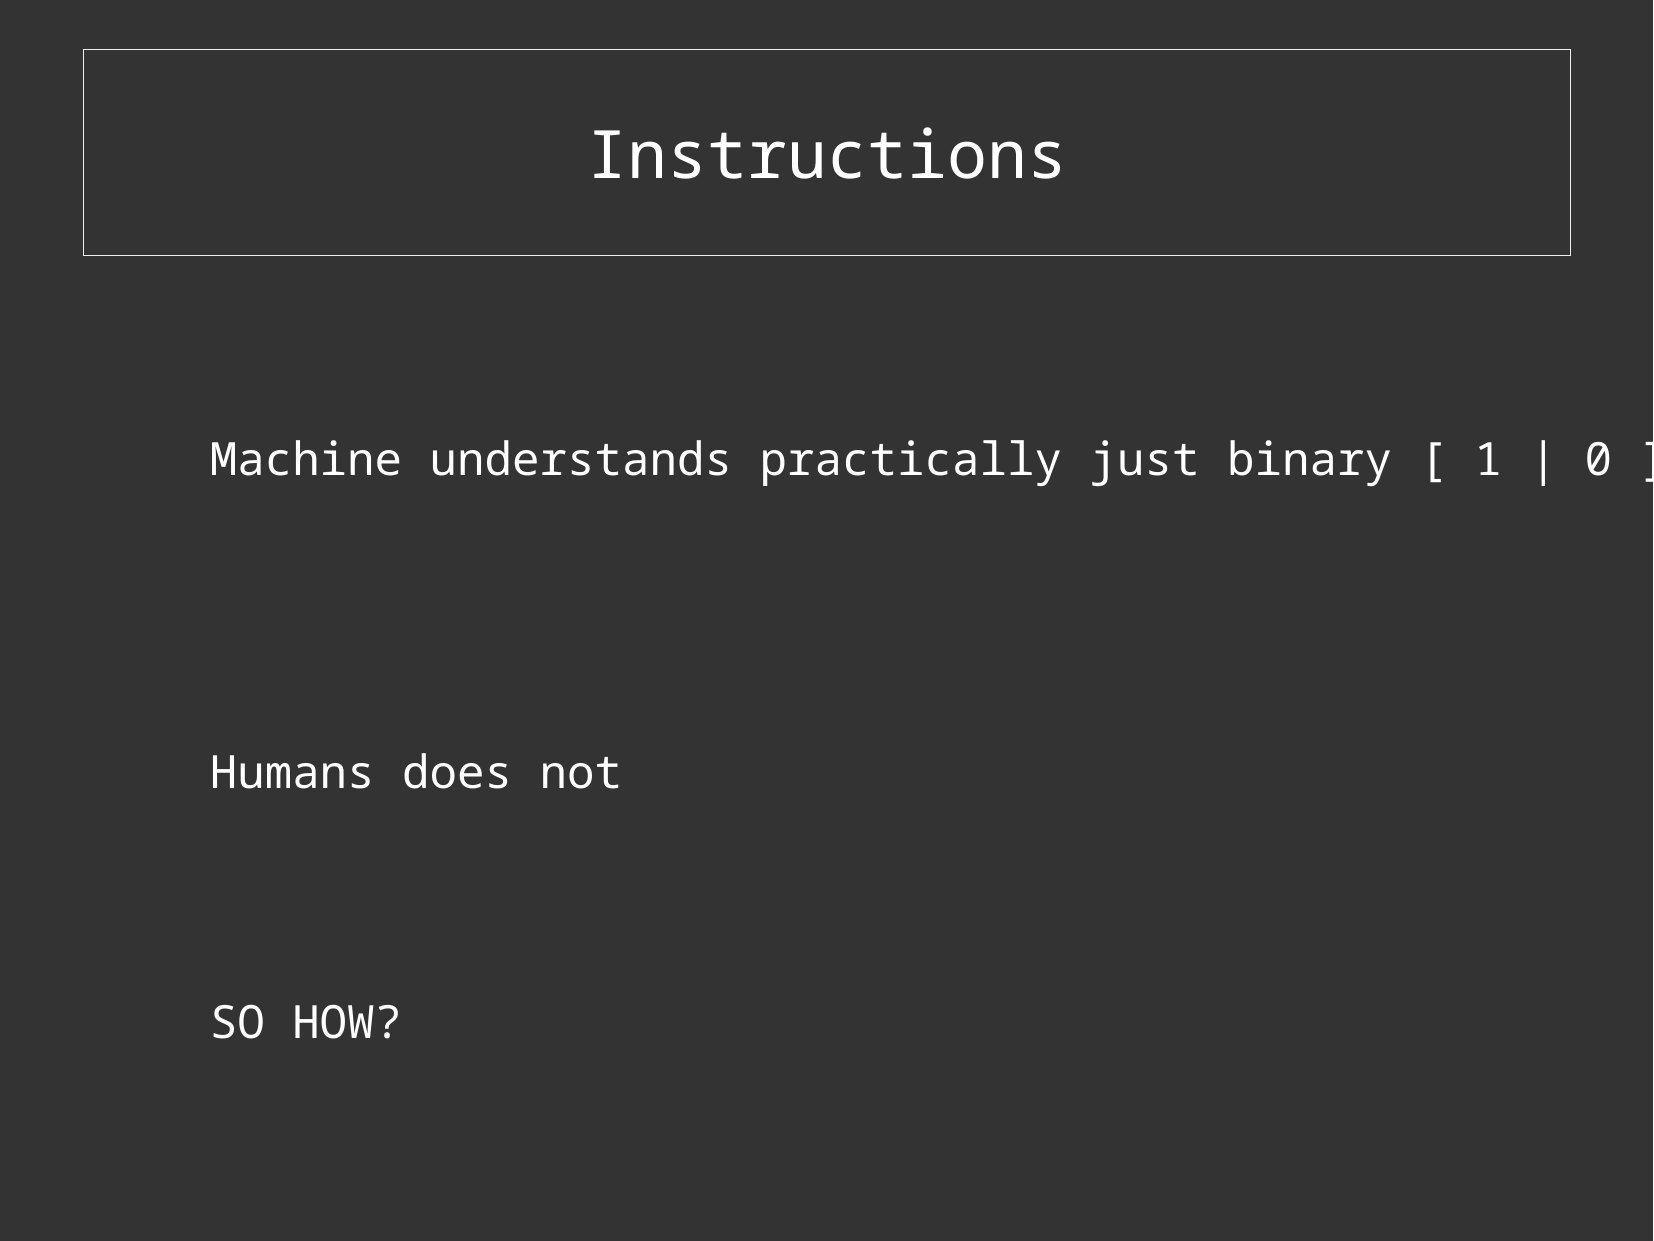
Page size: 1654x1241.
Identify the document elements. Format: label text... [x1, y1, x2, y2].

text_box Machine understands practically just binary [ 1 | 0 ] Humans does not SO HOW? [195, 419, 1444, 892]
text_box Instructions [83, 49, 1571, 256]
